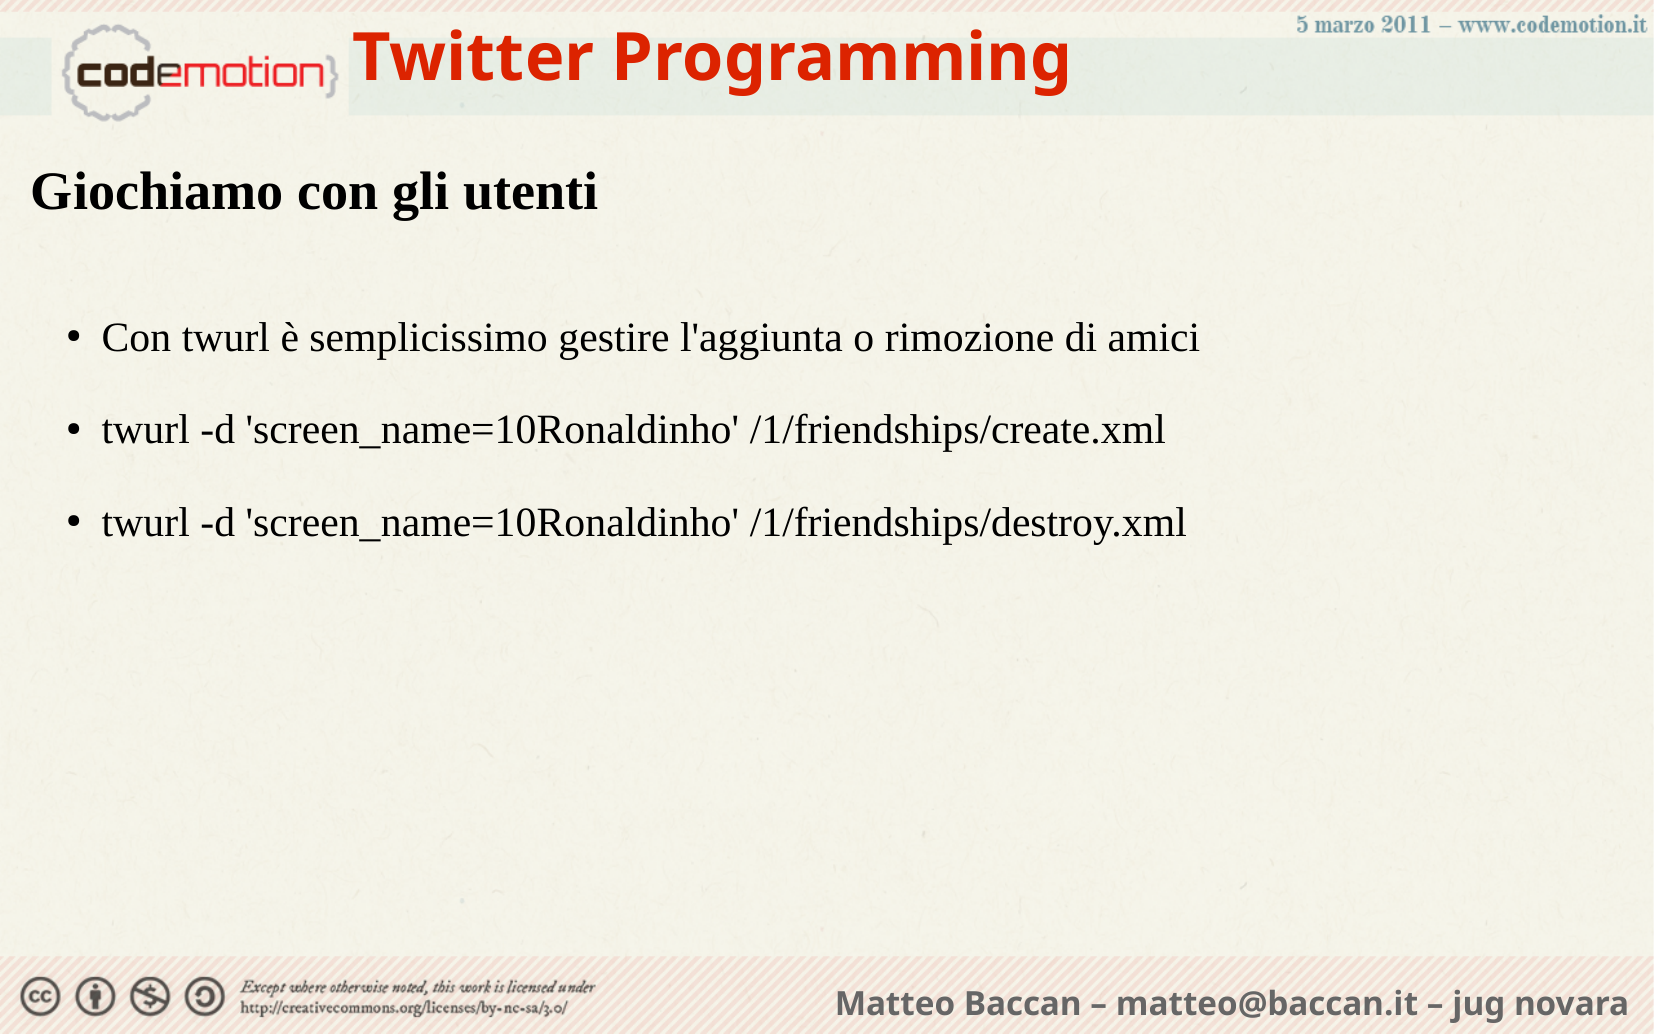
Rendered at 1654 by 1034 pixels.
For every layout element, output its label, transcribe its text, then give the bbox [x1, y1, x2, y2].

picture [0, 0, 1654, 1034]
text_box Giochiamo con gli utenti Con twurl è semplicissimo gestire l'aggiunta o rimozione di amici twurl -d 'screen_name=10Ronaldinho' /1/friendships/create.xml twurl -d 'screen_name=10Ronaldinho' /1/friendships/destroy.xml [16, 154, 1609, 784]
title Twitter Programming [352, 5, 1609, 103]
